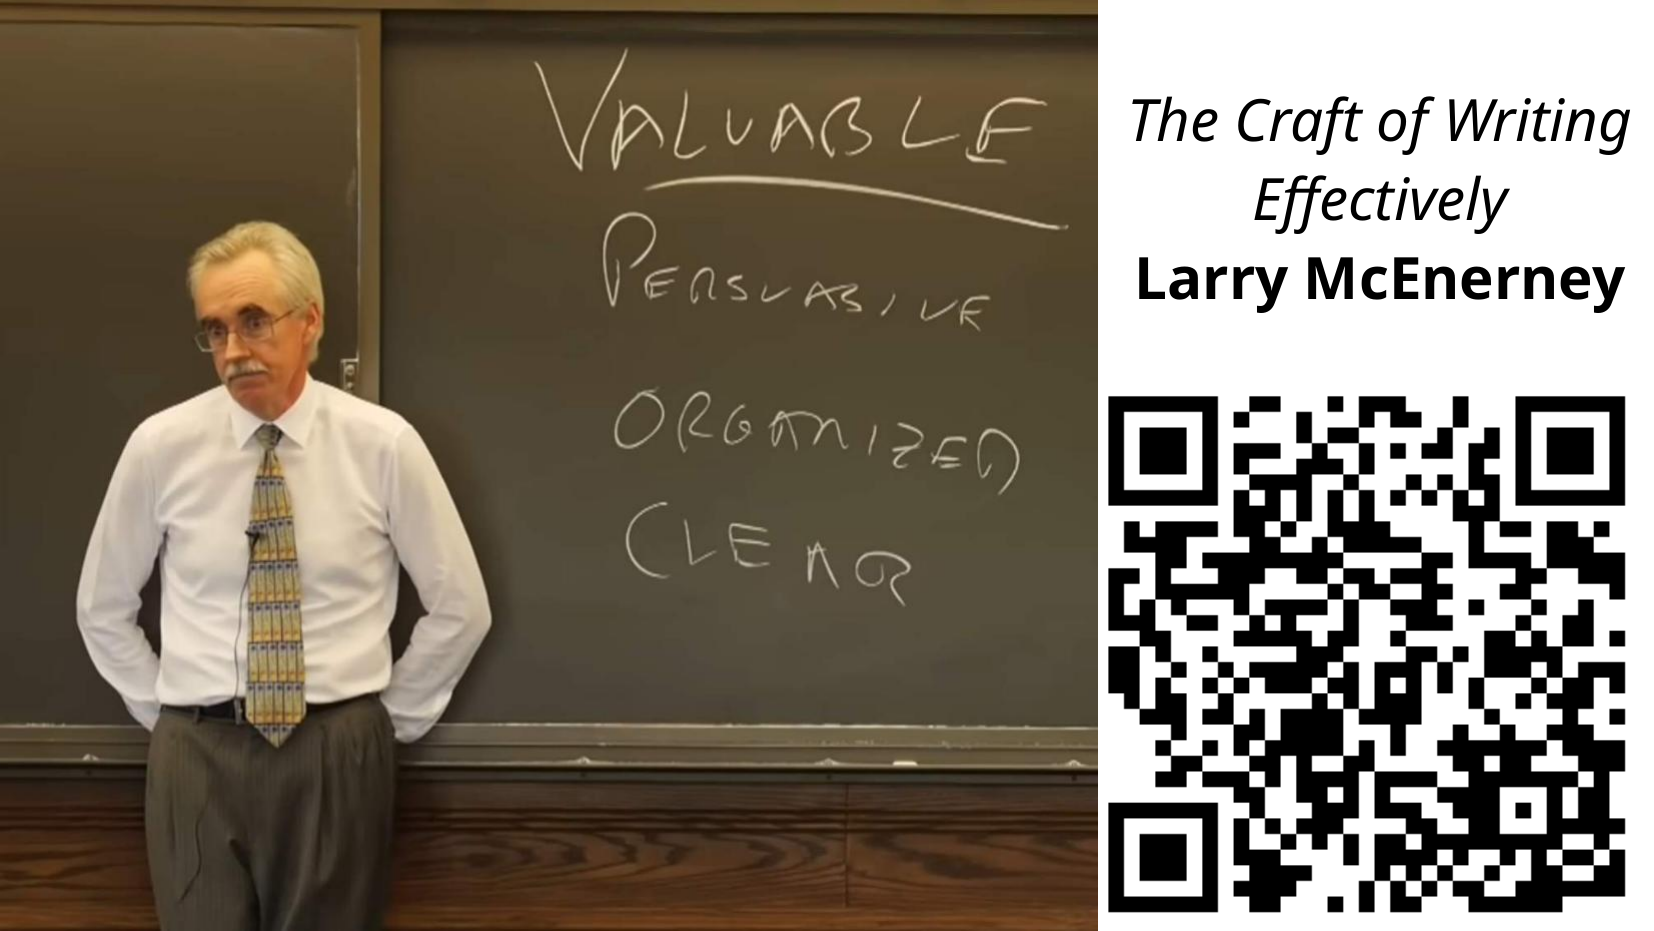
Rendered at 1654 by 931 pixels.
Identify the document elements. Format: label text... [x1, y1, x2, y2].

picture [0, 0, 1654, 931]
text_box The Craft of Writing Effectively Larry McEnerney [1109, 20, 1651, 376]
